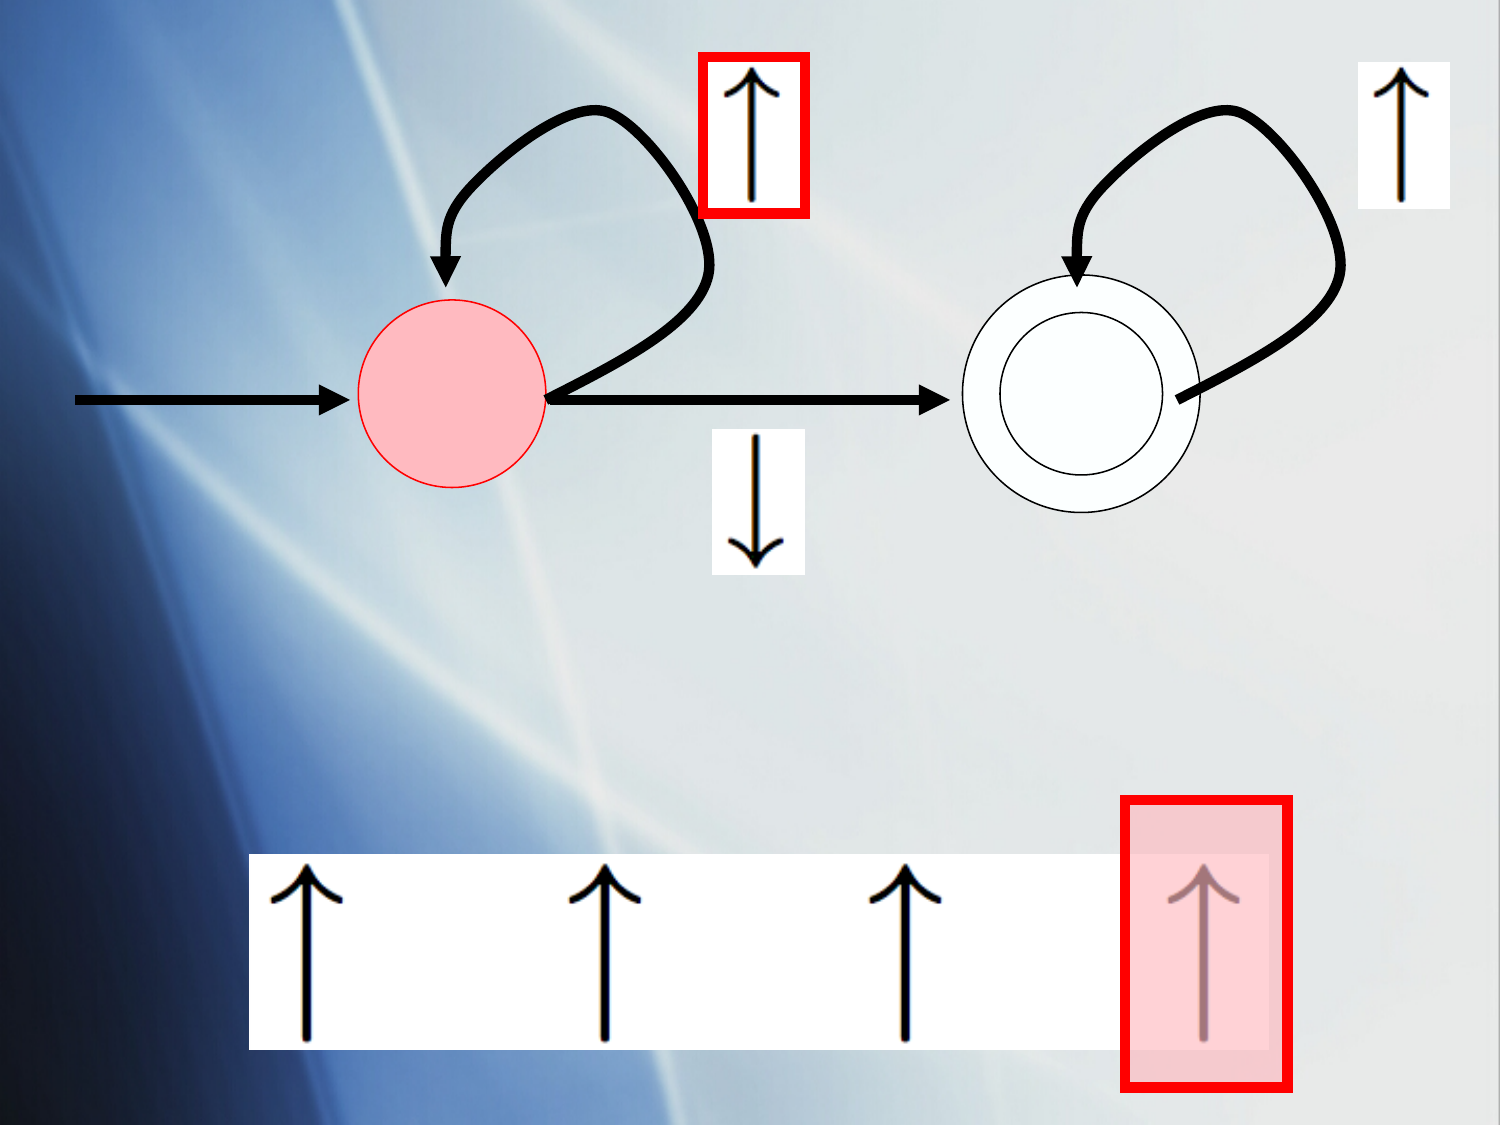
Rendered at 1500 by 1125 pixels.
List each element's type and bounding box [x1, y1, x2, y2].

text_box [962, 275, 1201, 513]
picture [0, 0, 1500, 1125]
text_box [358, 299, 546, 488]
text_box [1125, 800, 1288, 1088]
